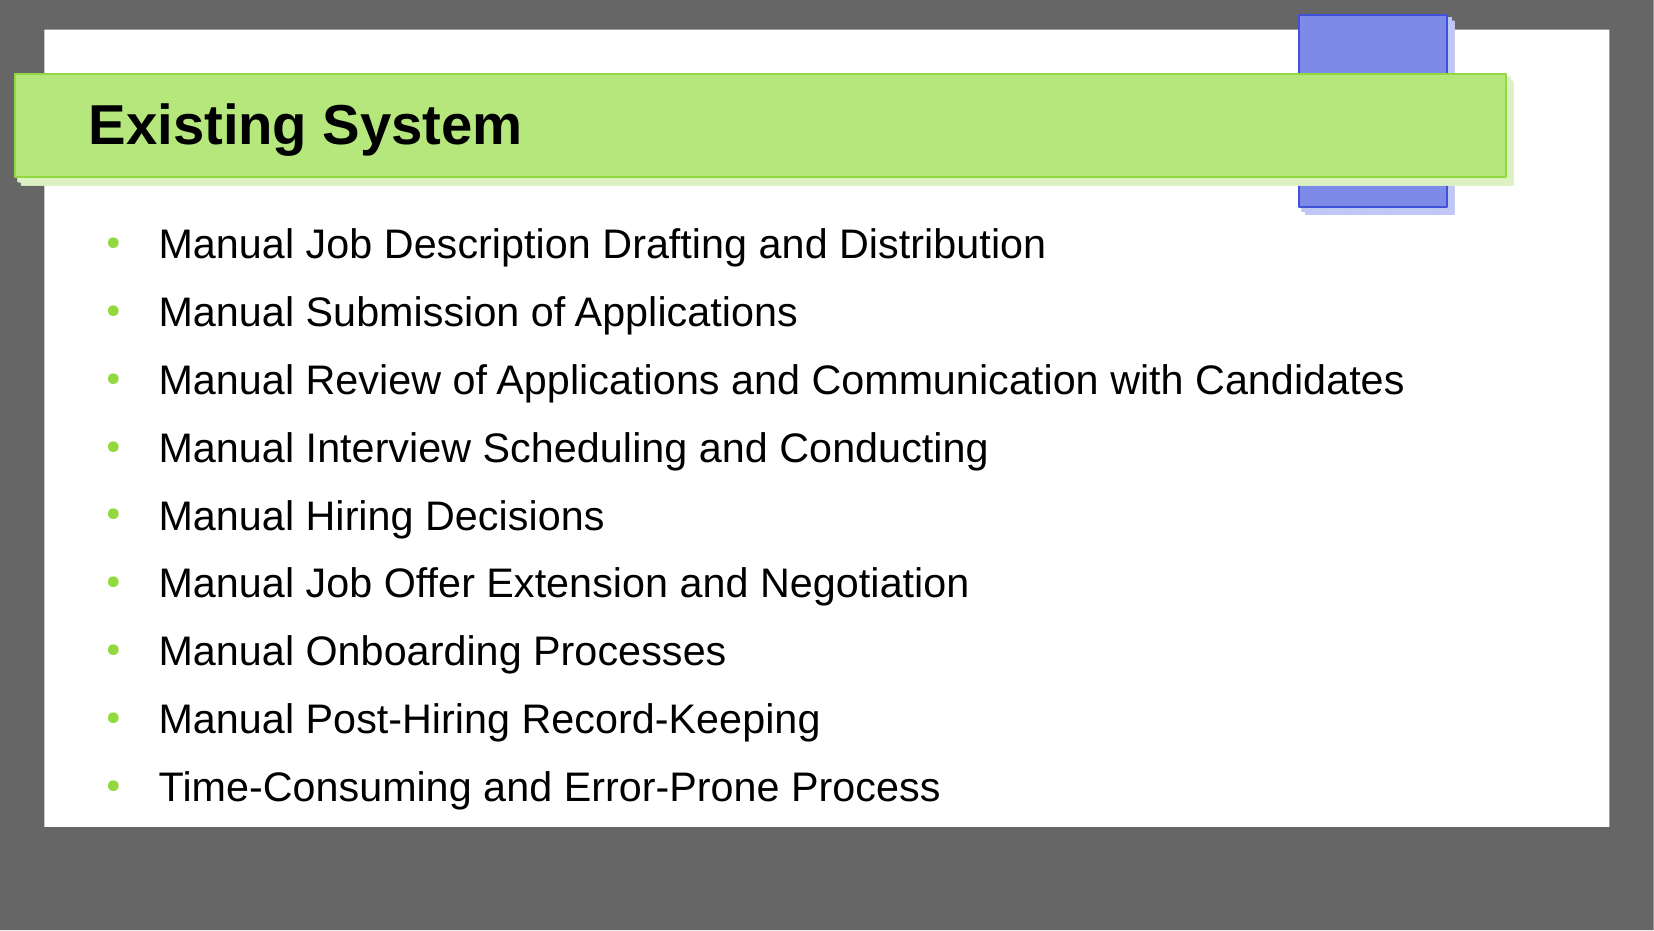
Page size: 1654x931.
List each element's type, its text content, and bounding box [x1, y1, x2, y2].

title Existing System [88, 73, 1506, 178]
list Manual Job Description Drafting and Distribution Manual Submission of Applications Manual Review of Applications and Communication with Candidates Manual Interview Scheduling and Conducting Manual Hiring Decisions Manual Job Offer Extension and Negotiation Manual Onboarding Processes Manual Post-Hiring Record-Keeping Time-Consuming and Error-Prone Process [88, 221, 1565, 813]
